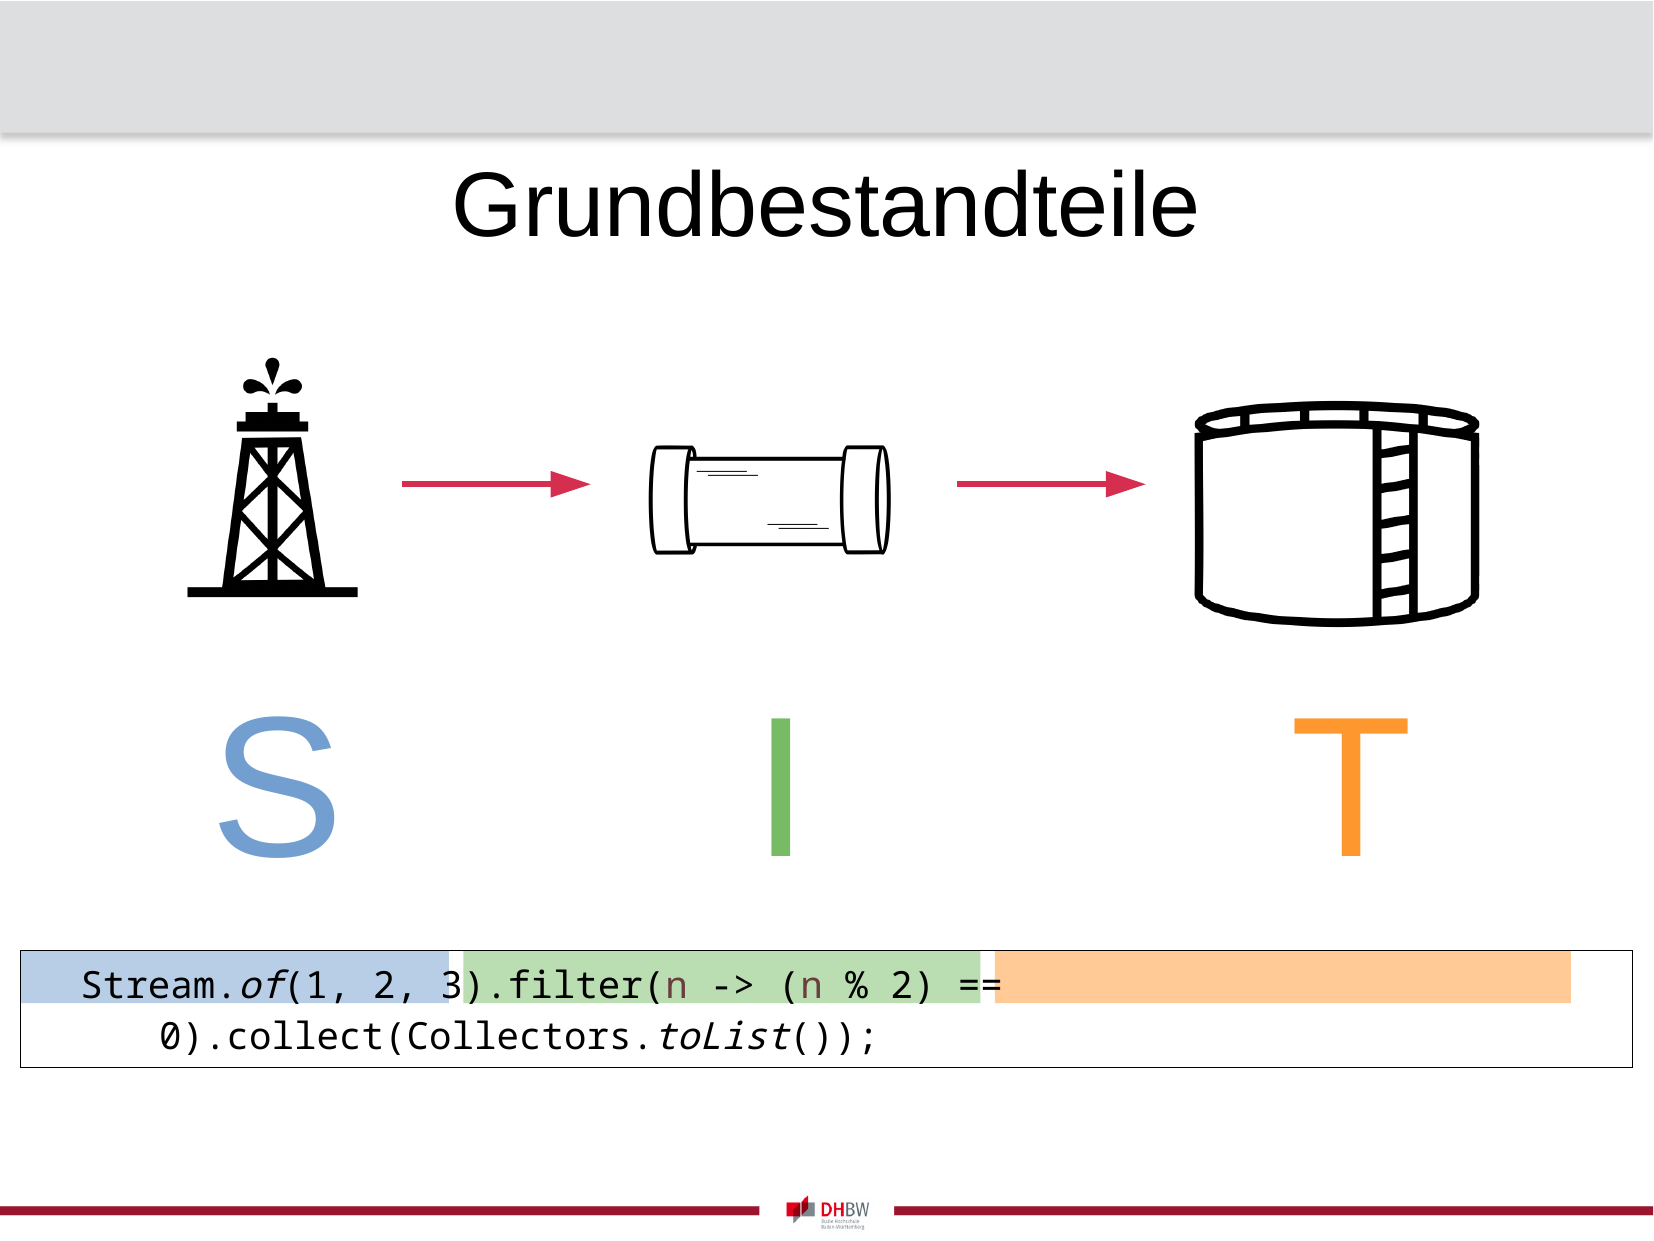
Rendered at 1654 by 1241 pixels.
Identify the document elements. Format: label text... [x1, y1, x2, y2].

title Grundbestandteile [82, 147, 1571, 257]
text_box T [1275, 668, 1428, 907]
text_box Stream.of(1, 2, 3).filter(n -> (n % 2) == 0).collect(Collectors.toList()); [20, 950, 1633, 1004]
picture [0, 1, 1654, 1237]
text_box I [738, 668, 824, 907]
text_box S [195, 668, 359, 907]
